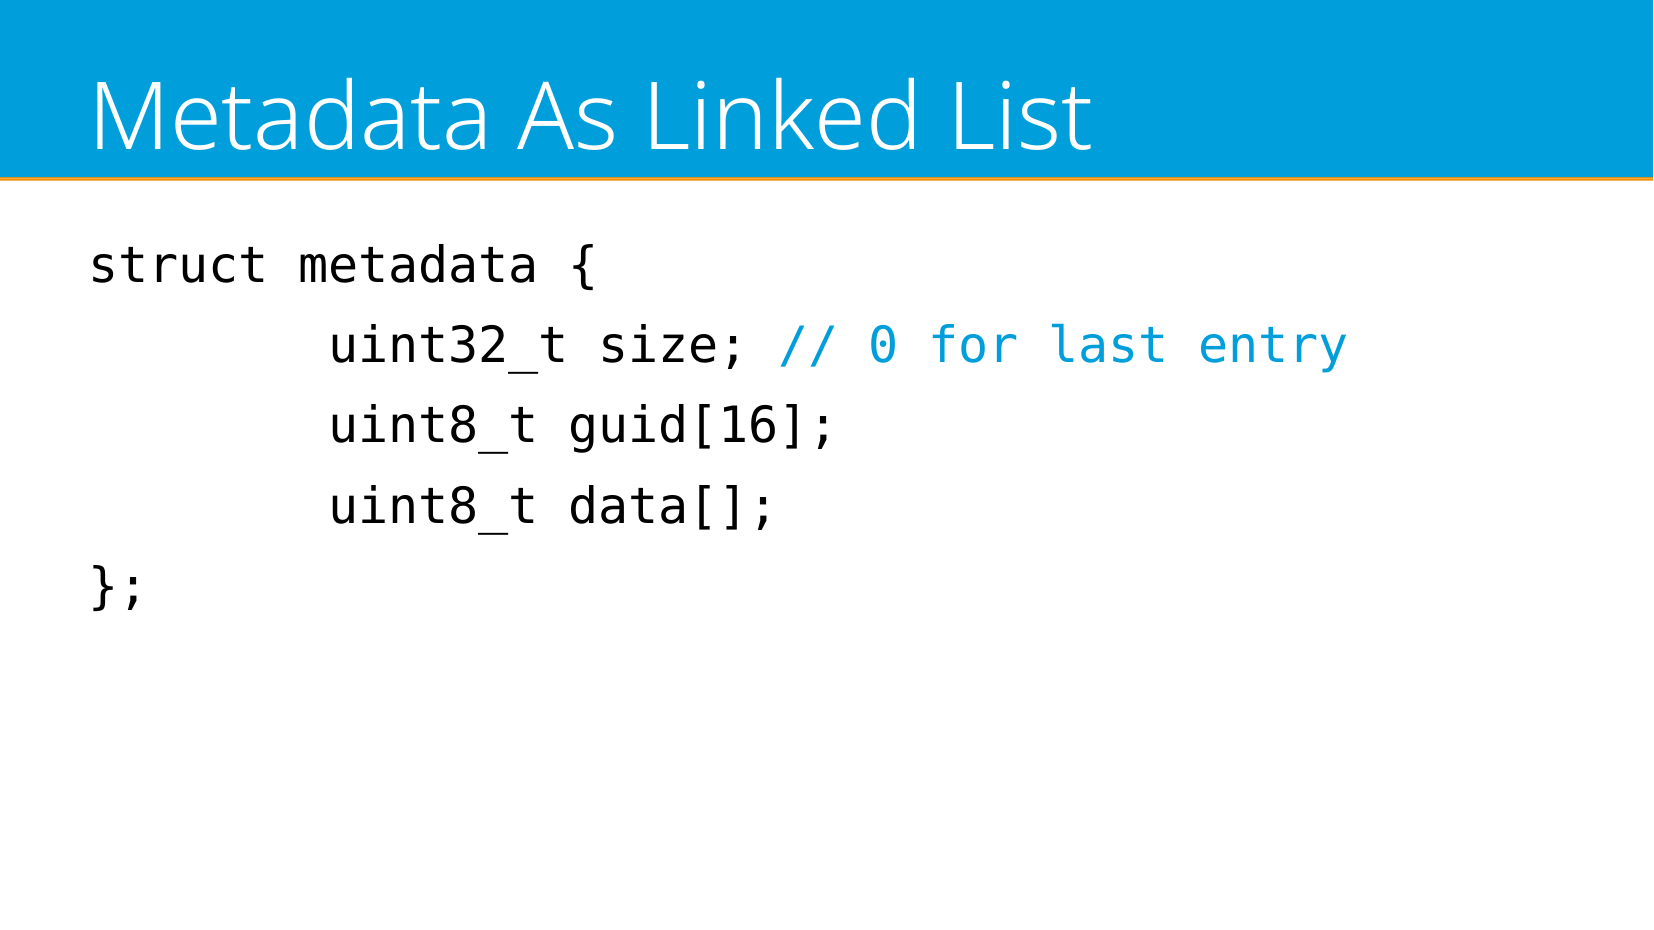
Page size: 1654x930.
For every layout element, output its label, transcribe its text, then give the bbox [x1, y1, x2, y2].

list struct metadata { uint32_t size; // 0 for last entry uint8_t guid[16]; uint8_t data[]; }; [88, 236, 1565, 893]
title Metadata As Linked List [88, 14, 1565, 178]
